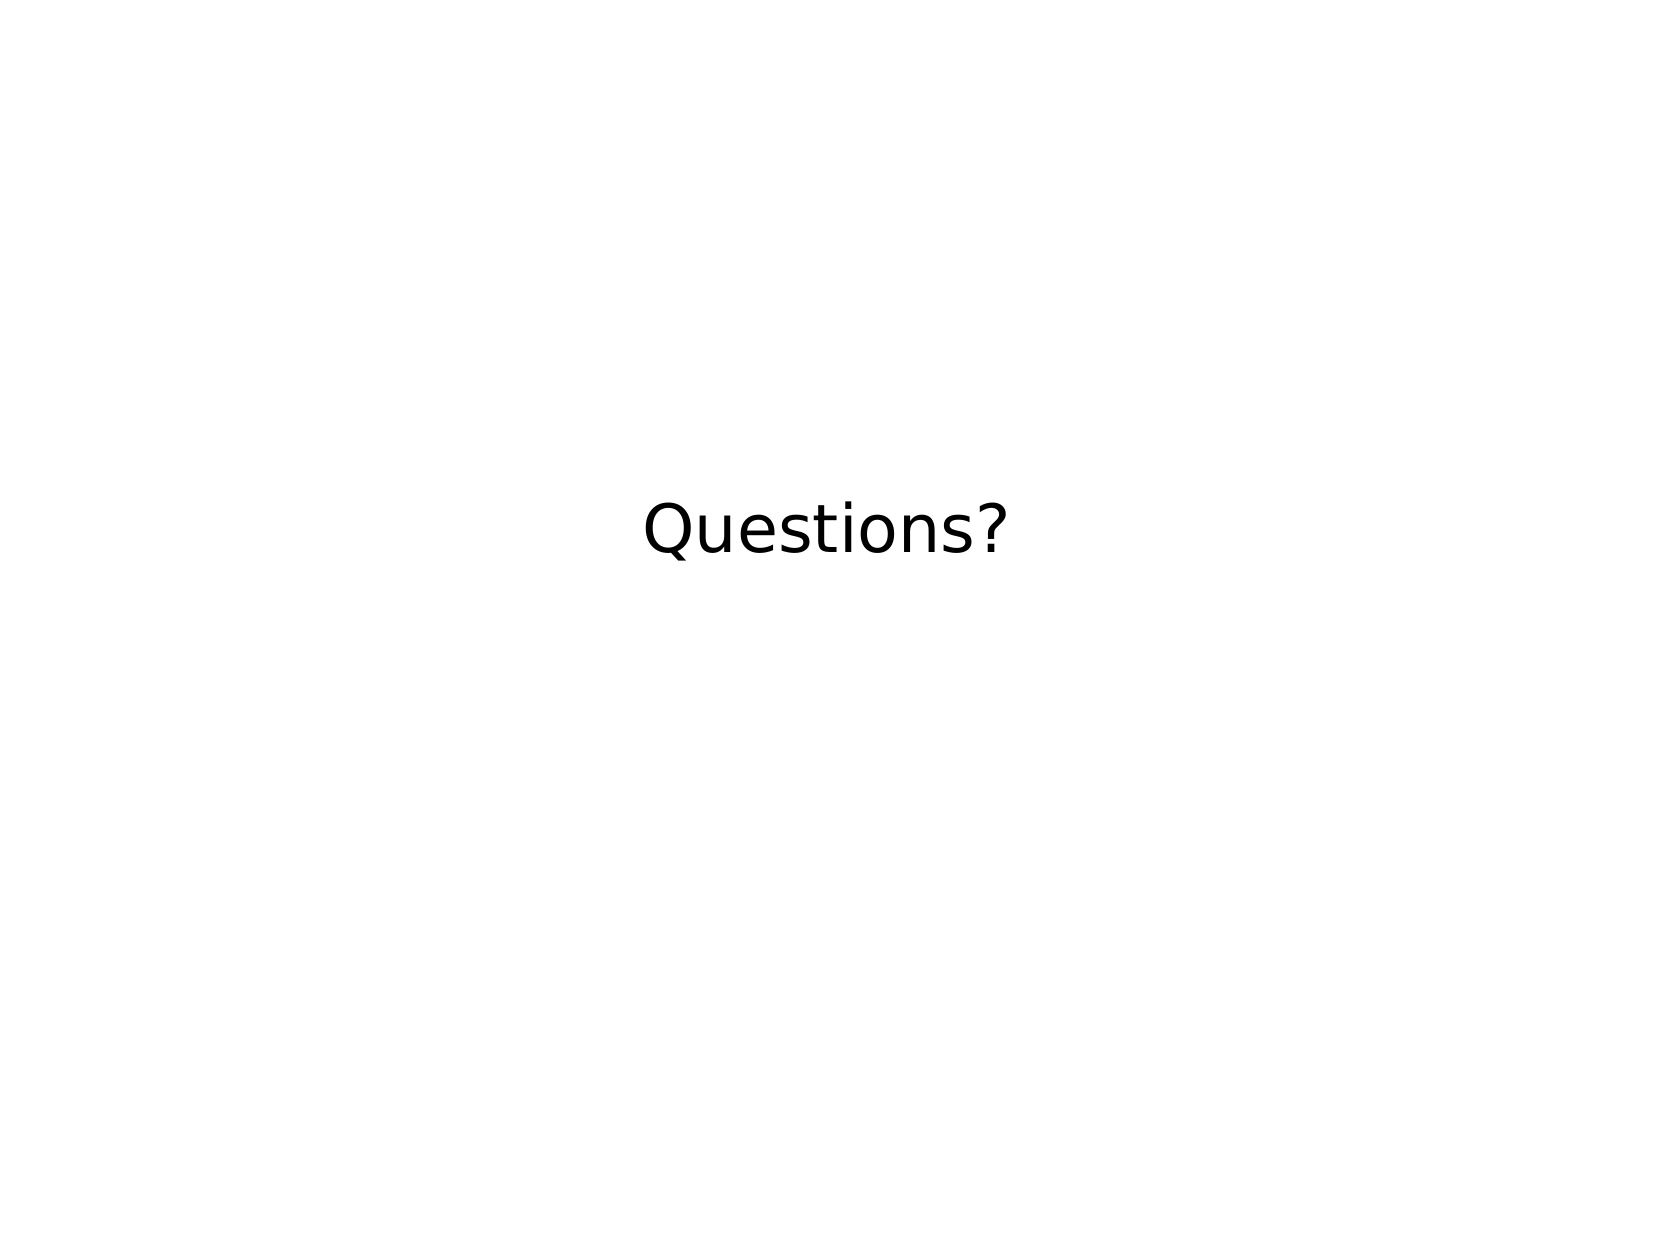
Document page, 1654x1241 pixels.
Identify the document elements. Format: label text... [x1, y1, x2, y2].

subtitle Questions? [82, 49, 1571, 1010]
